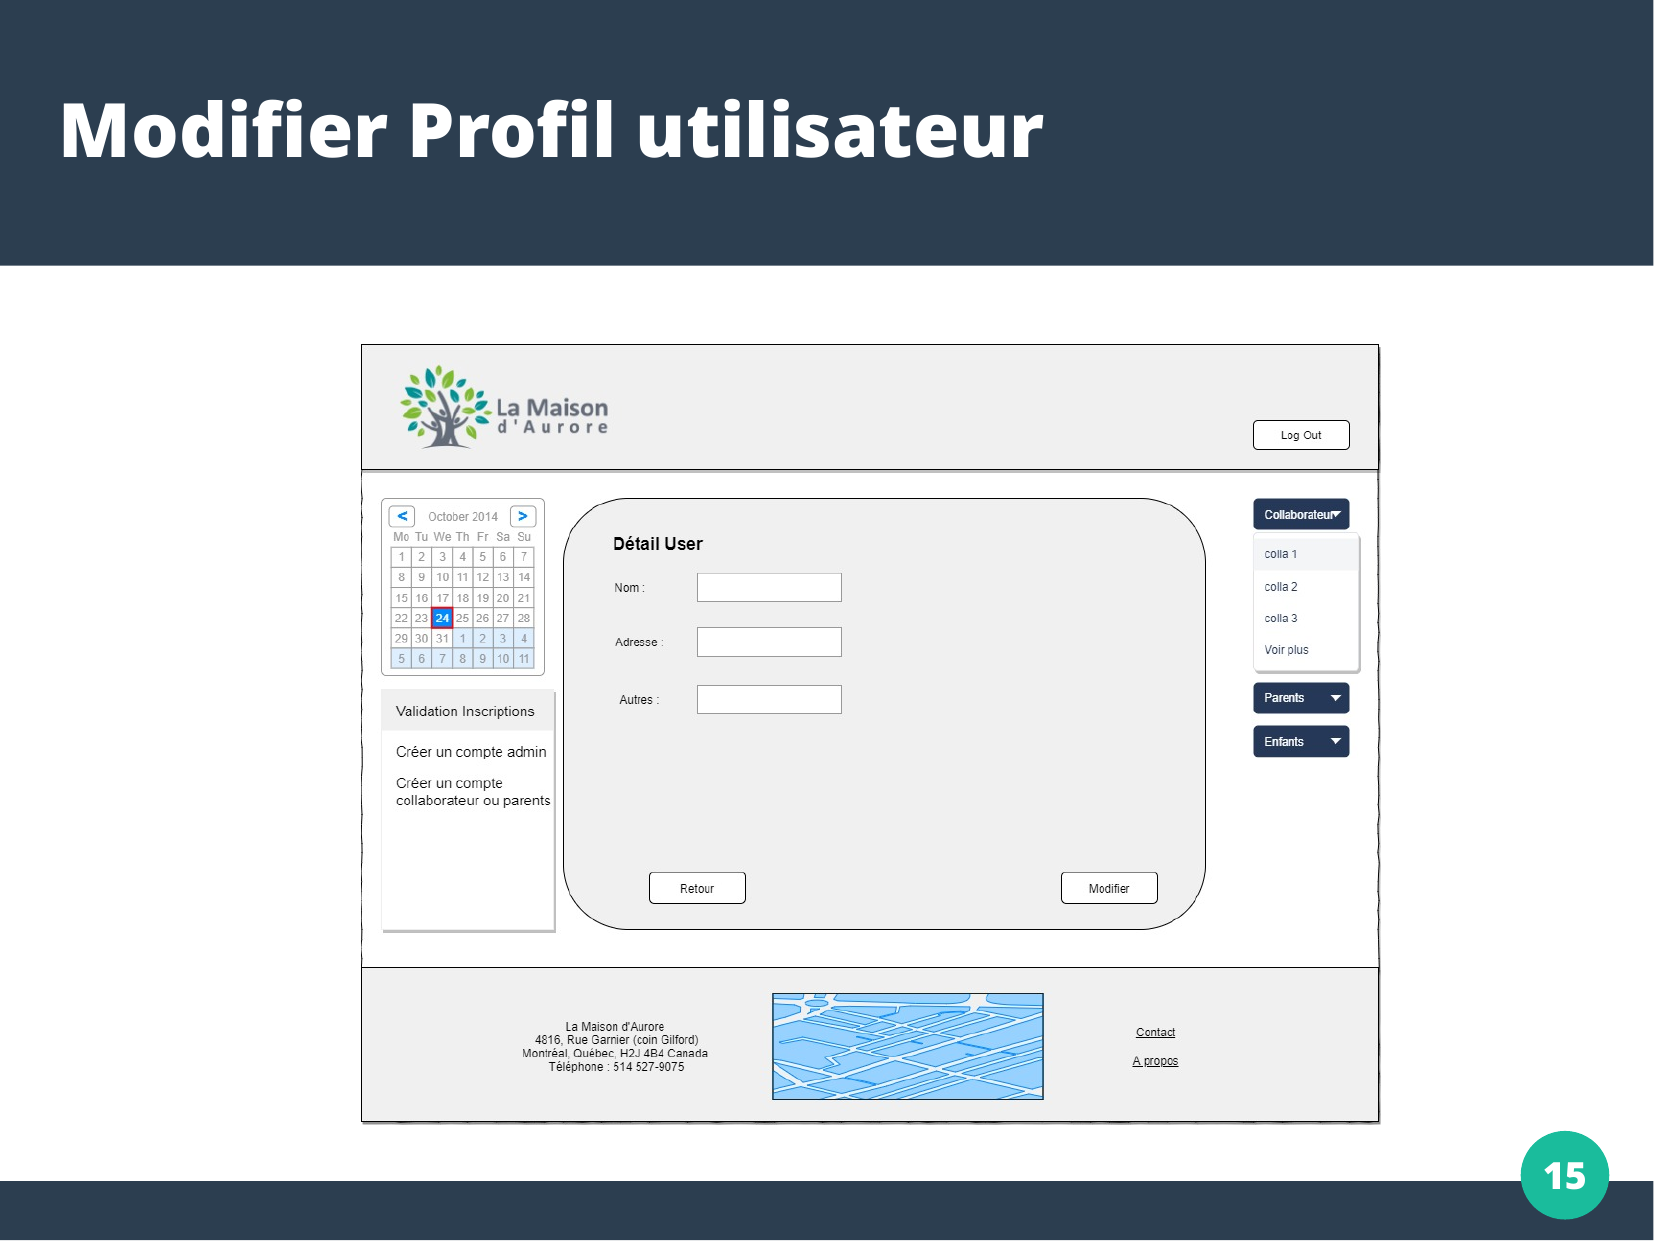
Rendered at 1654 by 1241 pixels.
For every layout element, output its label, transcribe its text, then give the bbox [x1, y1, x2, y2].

picture [361, 344, 1381, 1126]
title Modifier Profil utilisateur [59, 49, 1595, 207]
